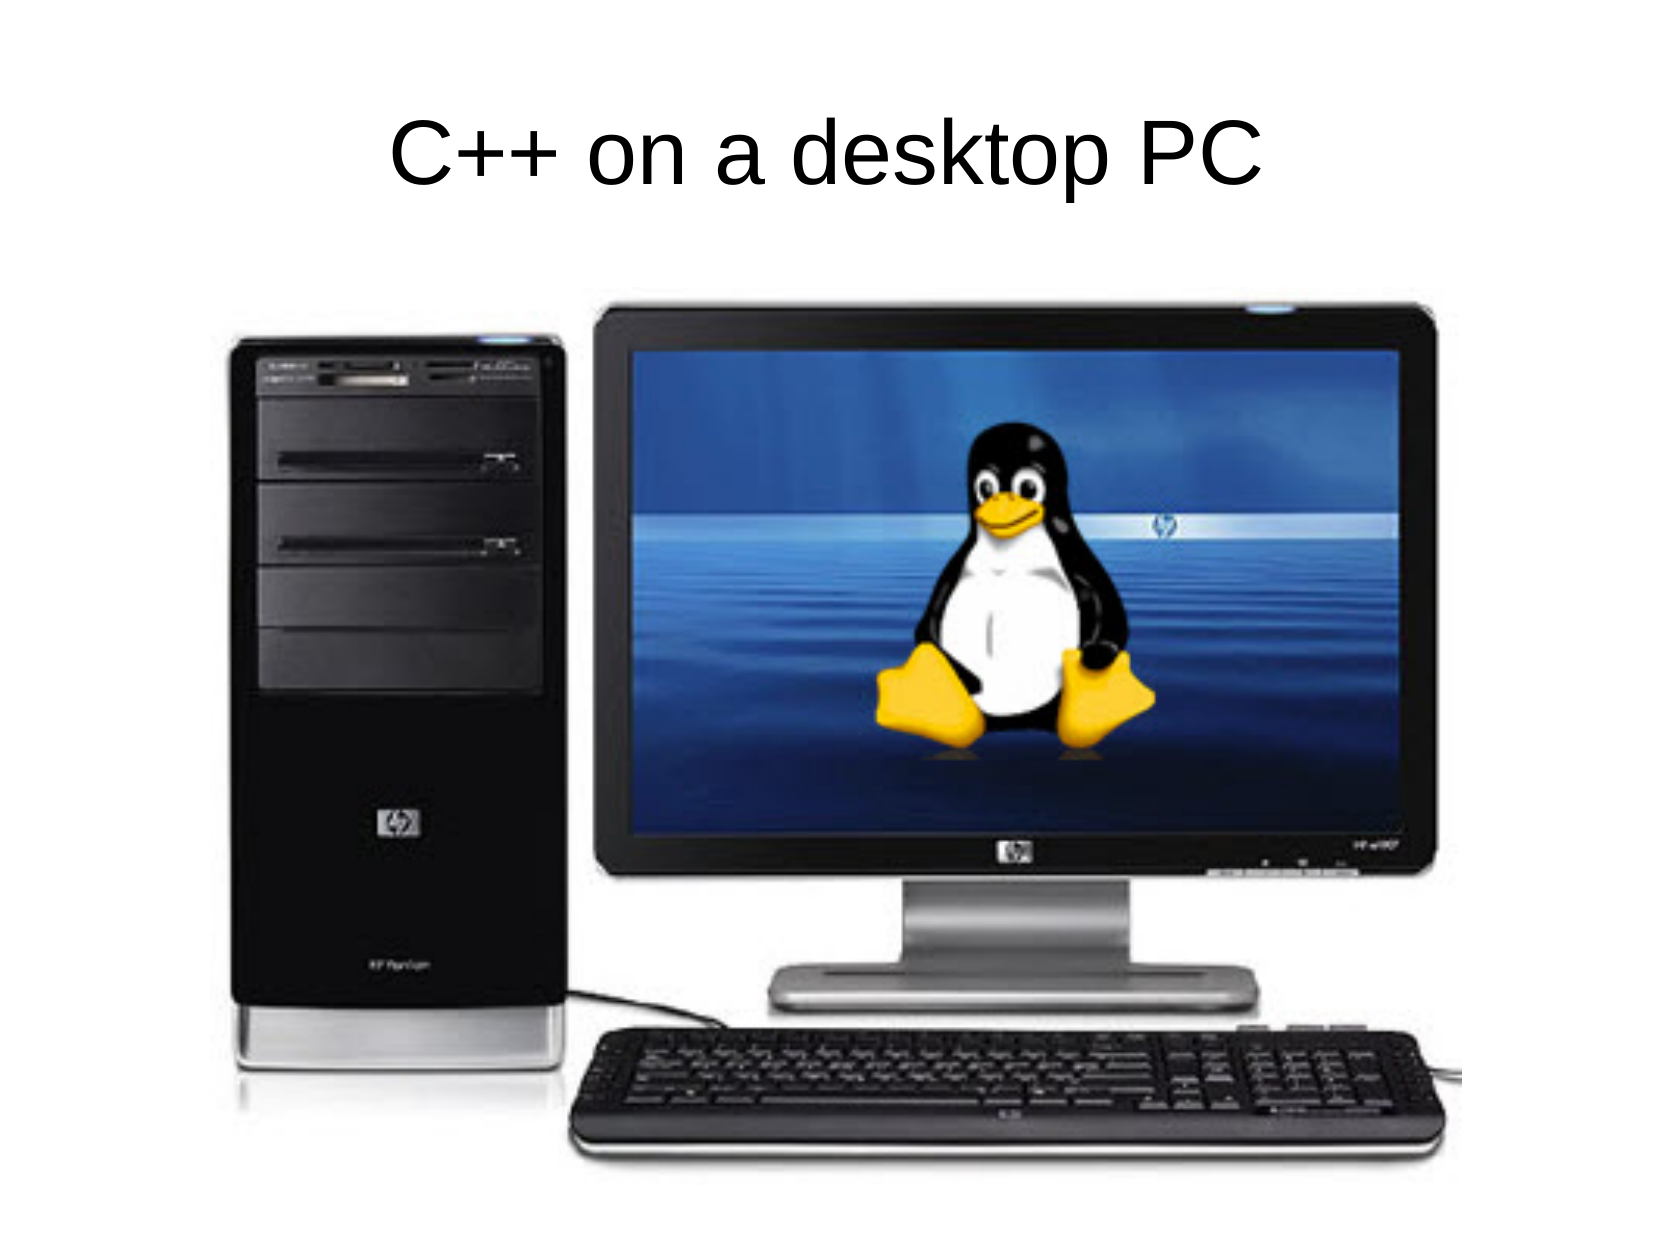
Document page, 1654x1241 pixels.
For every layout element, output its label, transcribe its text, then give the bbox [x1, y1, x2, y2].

title C++ on a desktop PC [82, 49, 1571, 257]
picture [210, 287, 1462, 1186]
